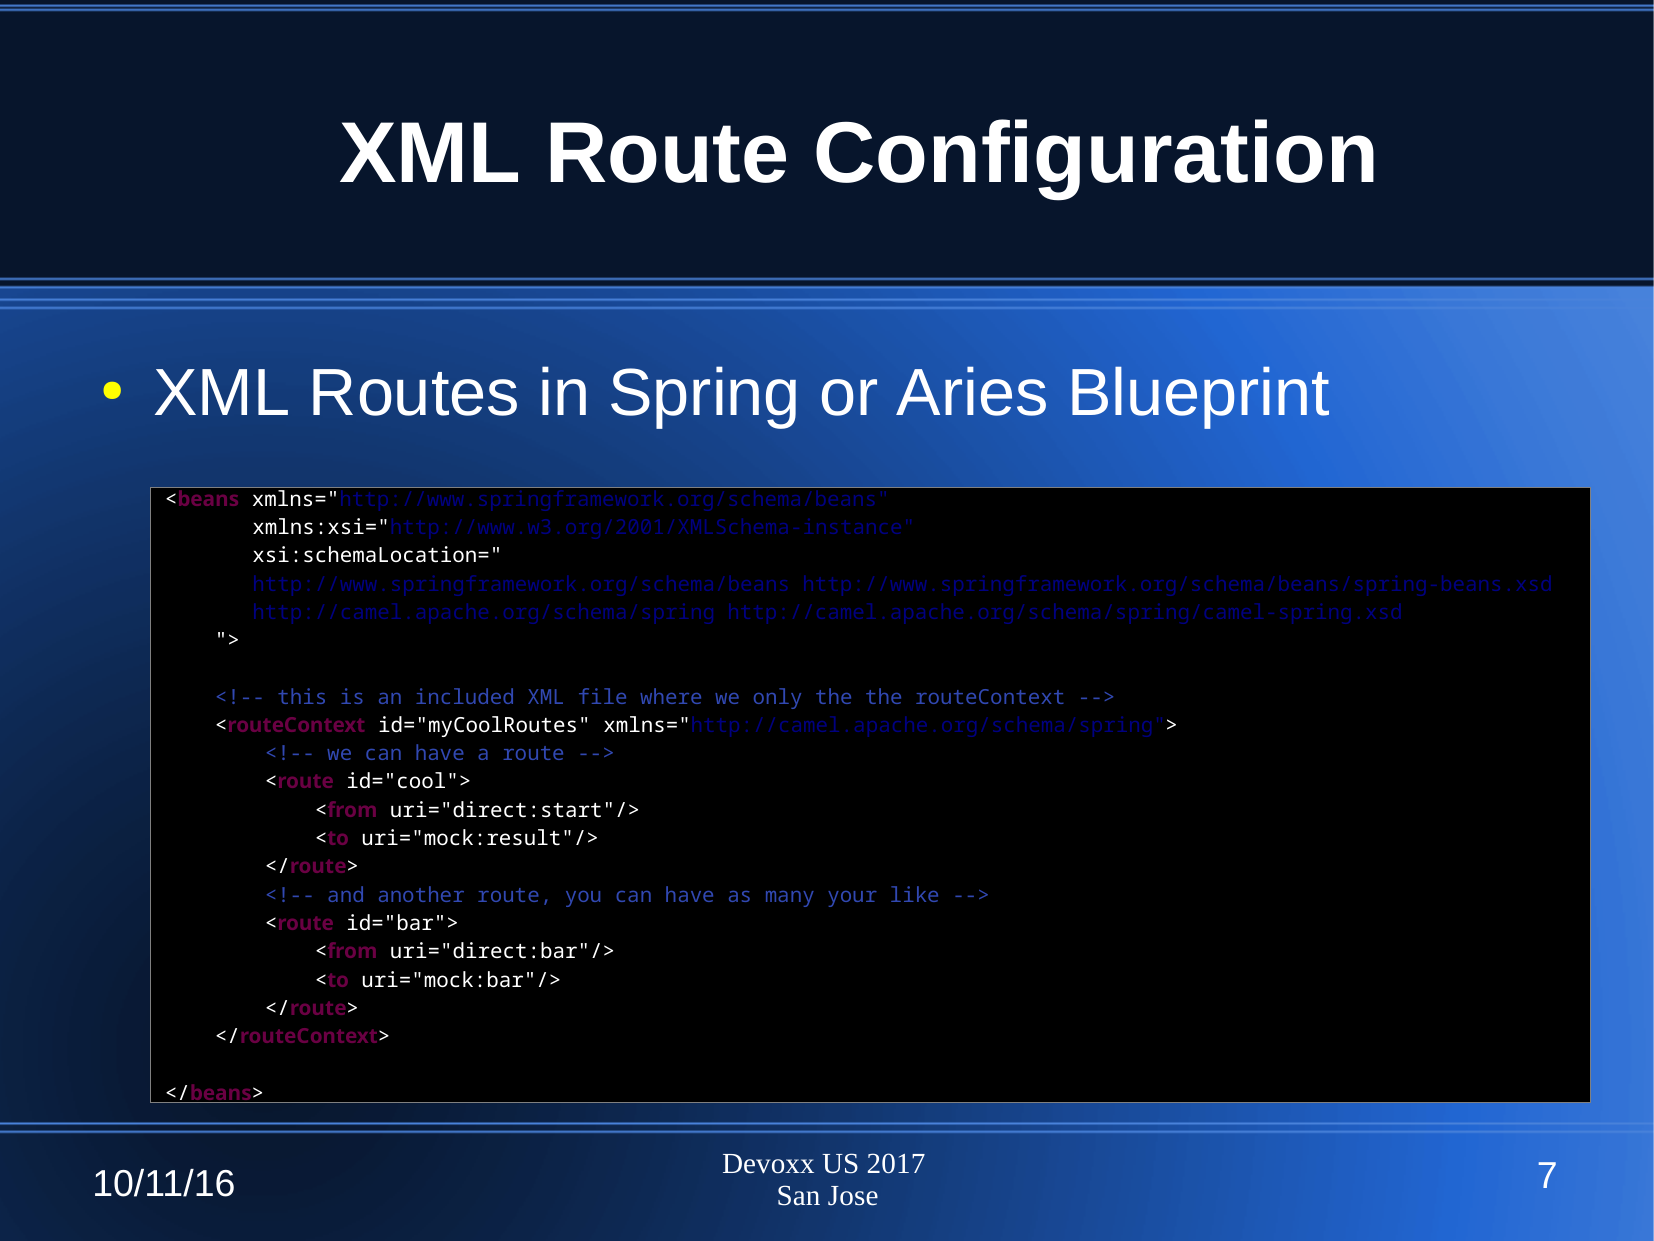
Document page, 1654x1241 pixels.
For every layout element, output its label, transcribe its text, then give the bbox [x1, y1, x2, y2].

text_box <beans xmlns="http://www.springframework.org/schema/beans" xmlns:xsi="http://www.w3.org/2001/XMLSchema-instance" xsi:schemaLocation=" http://www.springframework.org/schema/beans http://www.springframework.org/schema/beans/spring-beans.xsd http://camel.apache.org/schema/spring http://camel.apache.org/schema/spring/camel-spring.xsd "> <!-- this is an included XML file where we only the the routeContext --> <routeContext id="myCoolRoutes" xmlns="http://camel.apache.org/schema/spring"> <!-- we can have a route --> <route id="cool"> <from uri="direct:start"/> <to uri="mock:result"/> </route> <!-- and another route, you can have as many your like --> <route id="bar"> <from uri="direct:bar"/> <to uri="mock:bar"/> </route> </routeContext> </beans> [150, 487, 1591, 1103]
list XML Routes in Spring or Aries Blueprint [82, 355, 1571, 1058]
title XML Route Configuration [82, 49, 1571, 257]
picture [0, 0, 1654, 1241]
